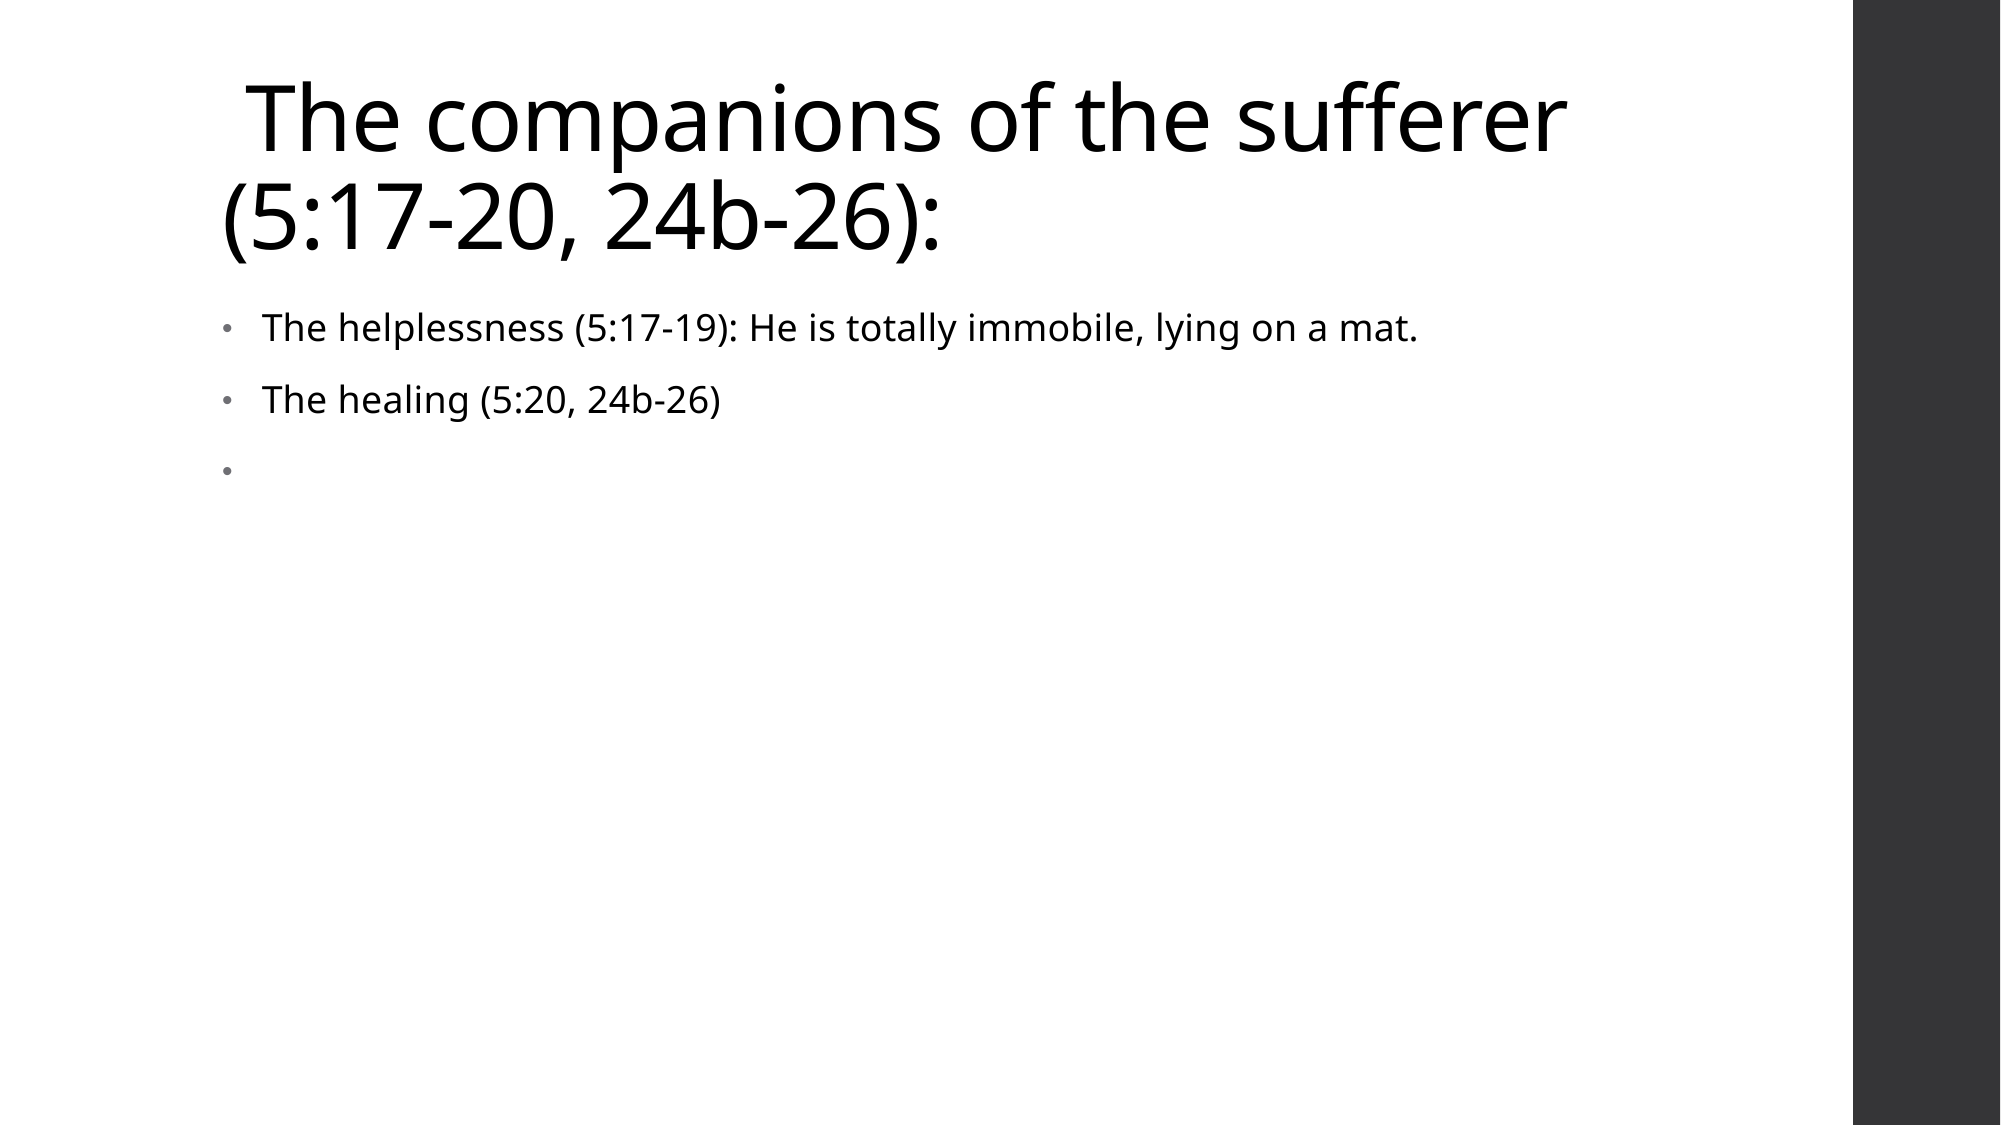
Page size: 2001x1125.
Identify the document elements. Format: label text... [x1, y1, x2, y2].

title The companions of the sufferer (5:17-20, 24b-26): [206, 60, 1797, 278]
list The helplessness (5:17-19): He is totally immobile, lying on a mat. The healing (5:20, 24b-26) [206, 299, 1617, 1014]
